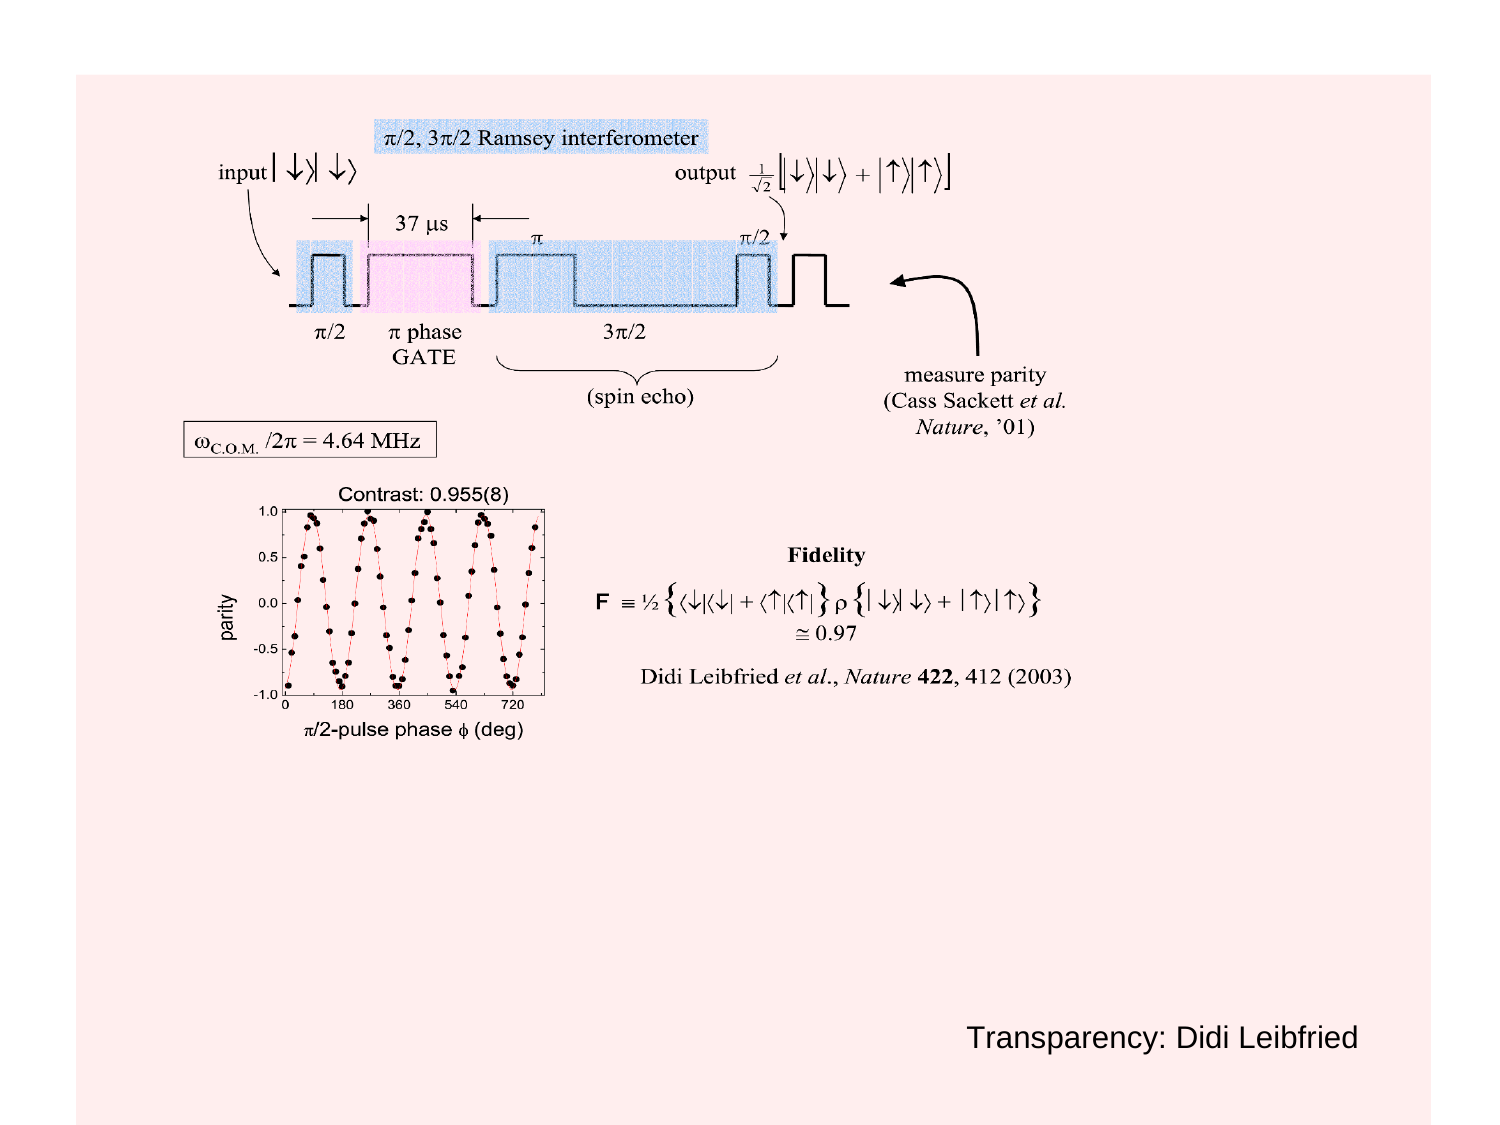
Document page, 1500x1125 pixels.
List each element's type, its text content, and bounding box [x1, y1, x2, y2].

text_box Transparency: Didi Leibfried [951, 1010, 1375, 1063]
picture [75, 75, 1431, 1125]
